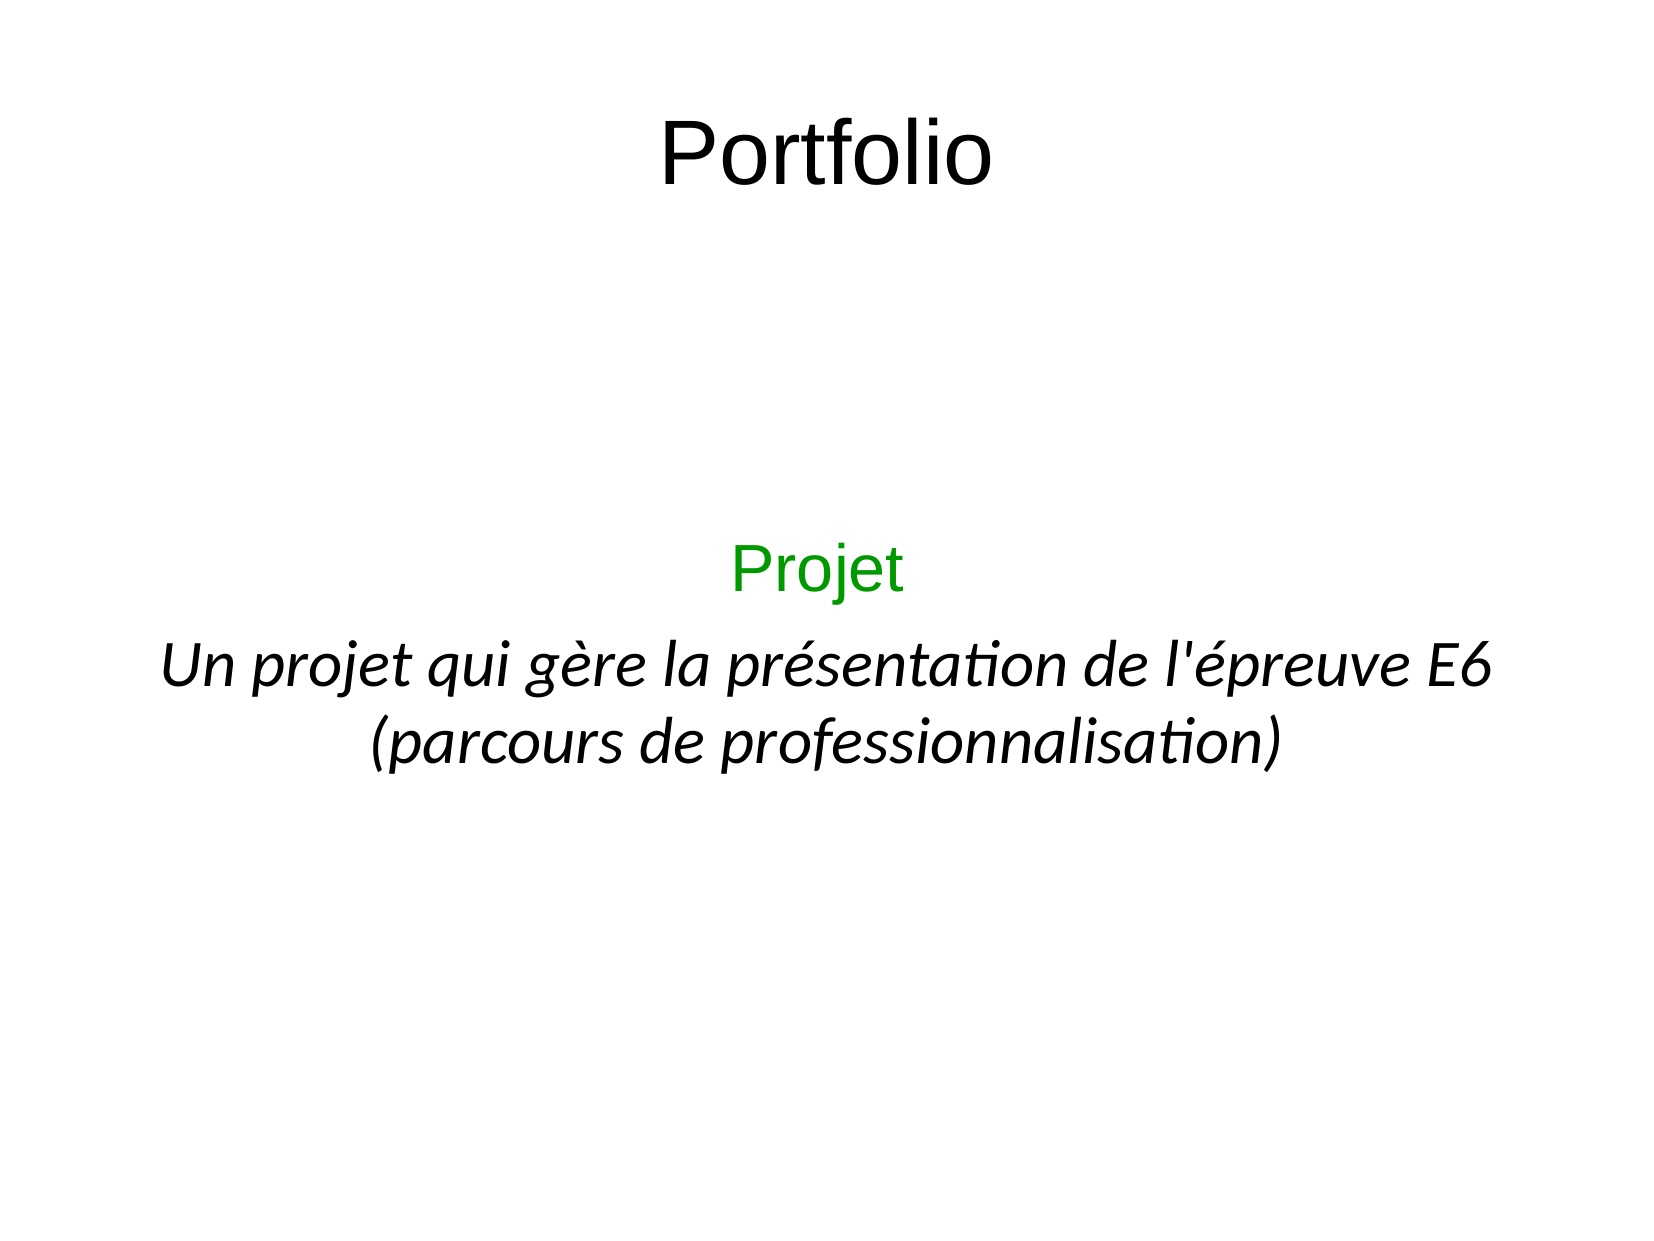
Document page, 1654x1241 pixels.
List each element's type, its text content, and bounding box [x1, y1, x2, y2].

title Portfolio [82, 49, 1571, 257]
subtitle Projet Un projet qui gère la présentation de l'épreuve E6 (parcours de professionnalisation) [82, 290, 1571, 1010]
